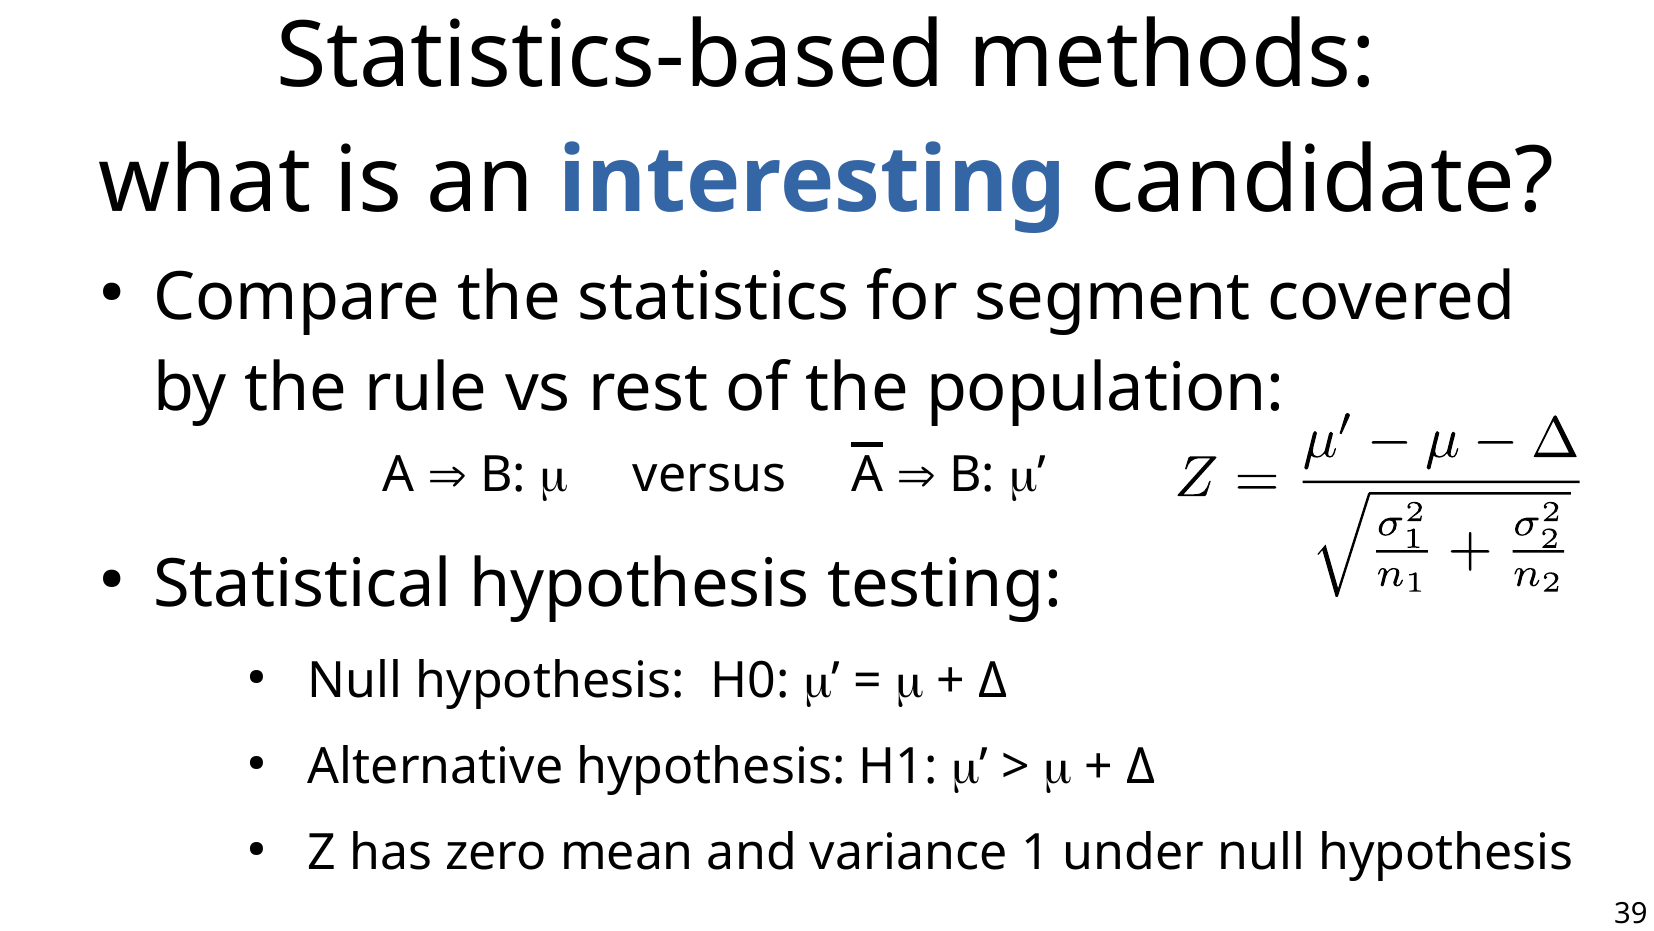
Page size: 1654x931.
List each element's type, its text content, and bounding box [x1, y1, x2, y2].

list Compare the statistics for segment covered by the rule vs rest of the population: A  B:  versus A  B: ’ Statistical hypothesis testing: Null hypothesis: H0: ’ =  + Δ Alternative hypothesis: H1: ’ >  + Δ Z has zero mean and variance 1 under null hypothesis [67, 240, 1618, 931]
title Statistics-based methods: what is an interesting candidate? [82, 1, 1571, 226]
text_box [1174, 413, 1580, 597]
